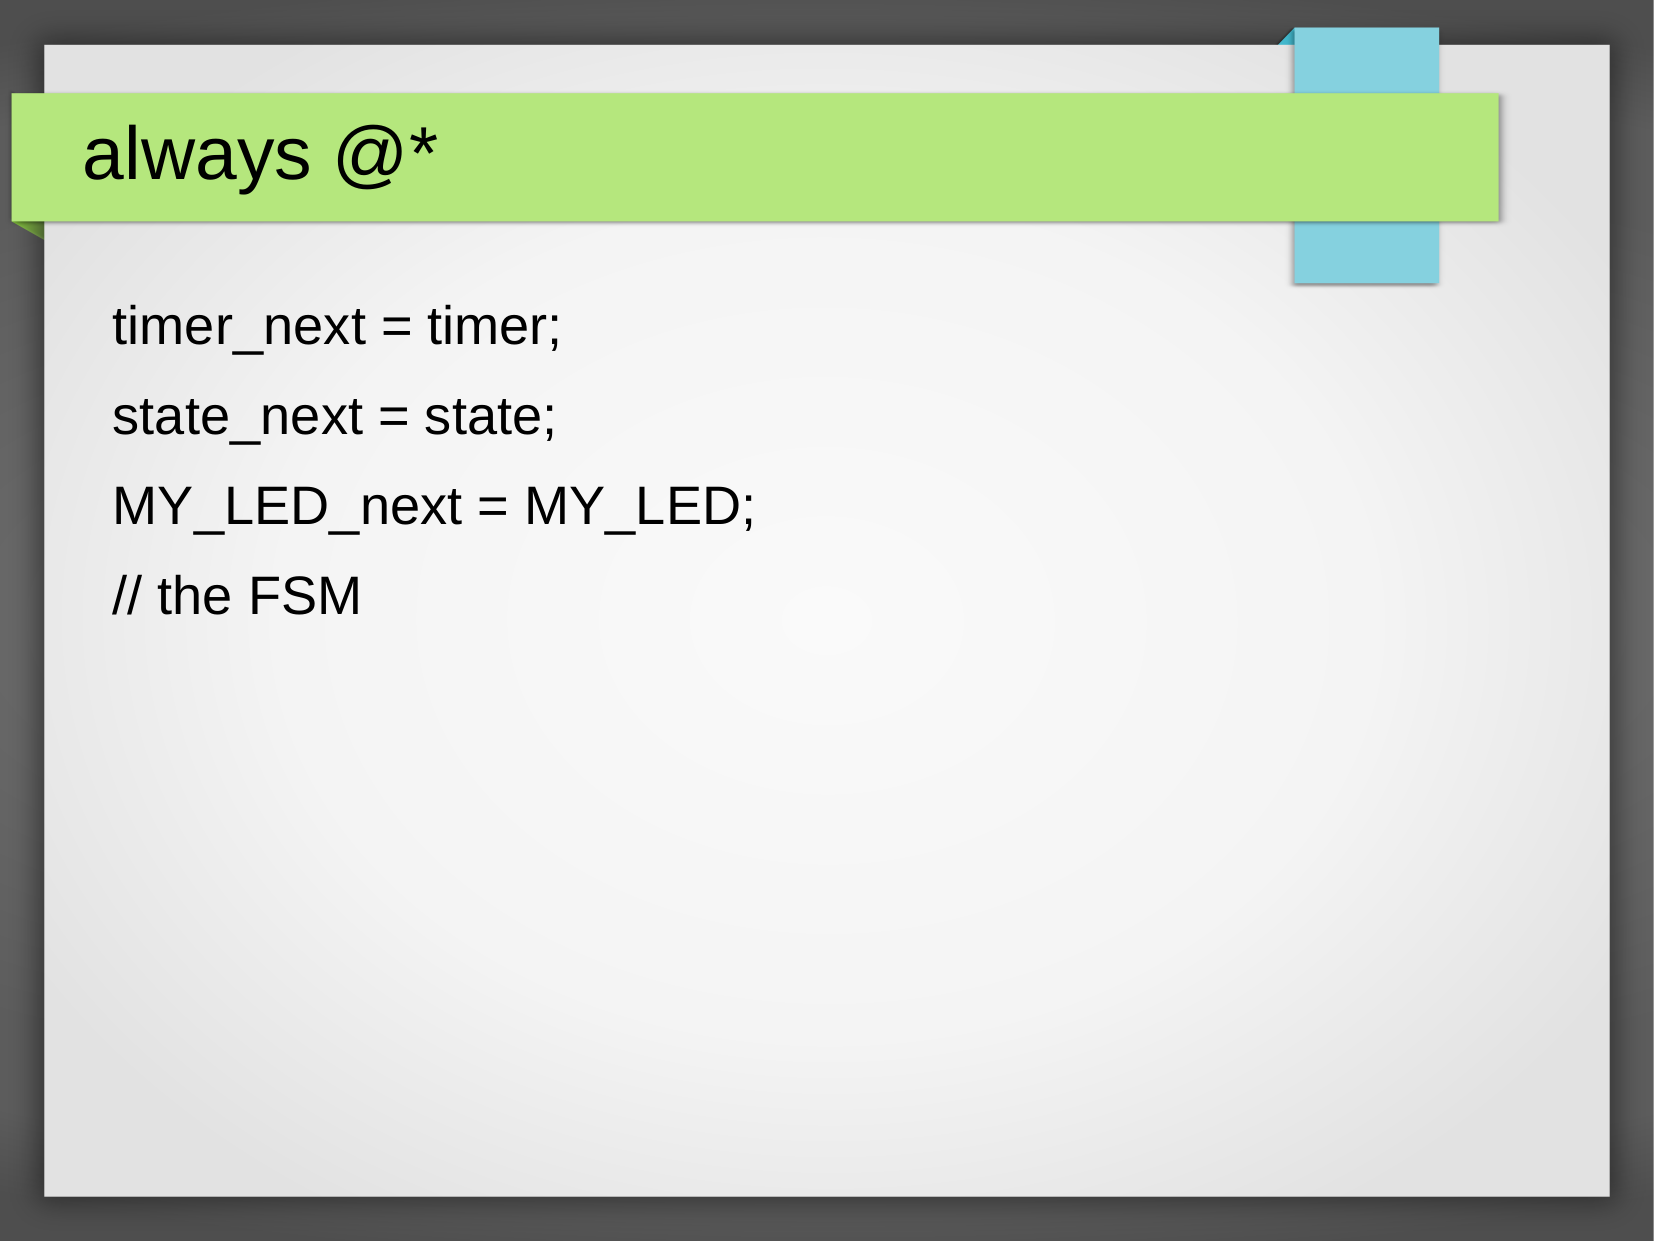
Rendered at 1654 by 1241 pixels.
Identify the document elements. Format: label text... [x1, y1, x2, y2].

picture [0, 0, 1654, 1241]
list timer_next = timer; state_next = state; MY_LED_next = MY_LED; // the FSM [82, 295, 1571, 1015]
title always @* [82, 94, 1264, 213]
